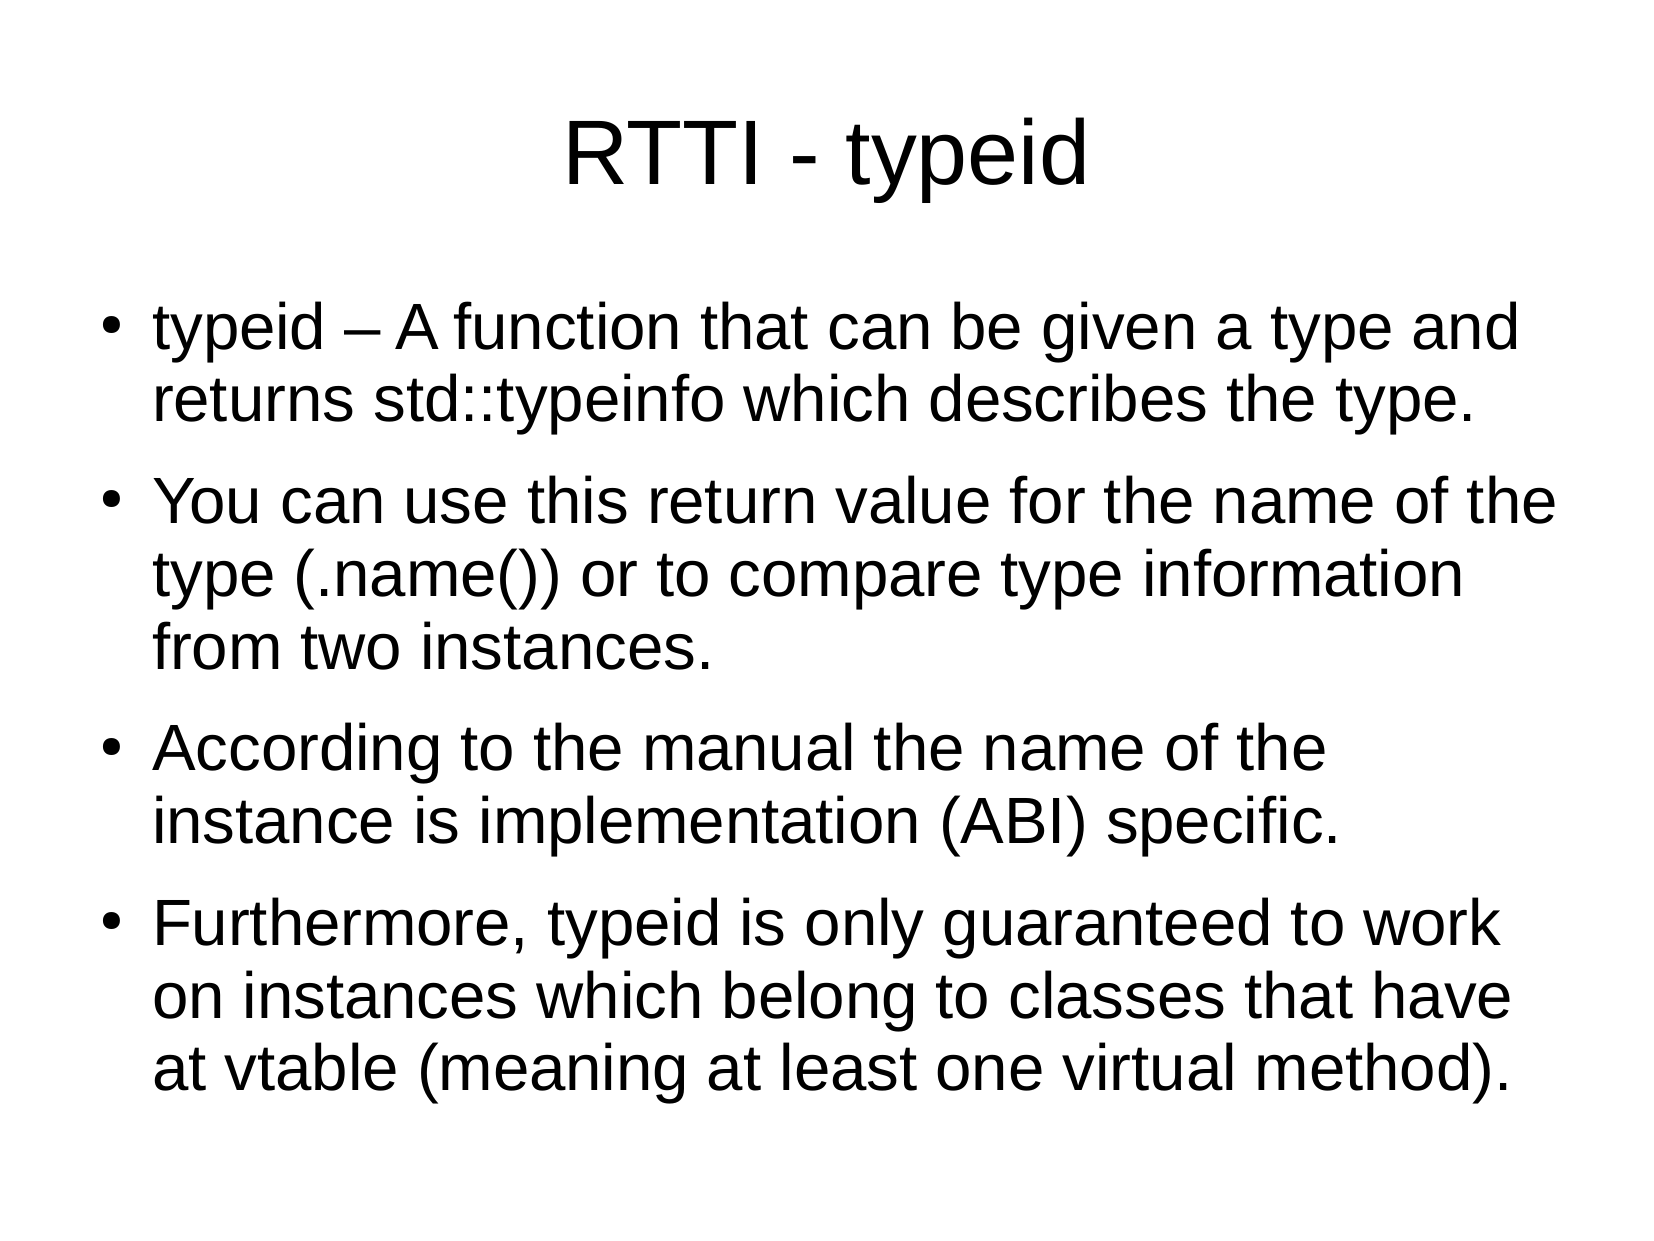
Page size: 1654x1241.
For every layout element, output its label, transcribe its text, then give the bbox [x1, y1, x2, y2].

list typeid – A function that can be given a type and returns std::typeinfo which describes the type. You can use this return value for the name of the type (.name()) or to compare type information from two instances. According to the manual the name of the instance is implementation (ABI) specific. Furthermore, typeid is only guaranteed to work on instances which belong to classes that have at vtable (meaning at least one virtual method). [82, 290, 1571, 1109]
title RTTI - typeid [82, 49, 1571, 257]
